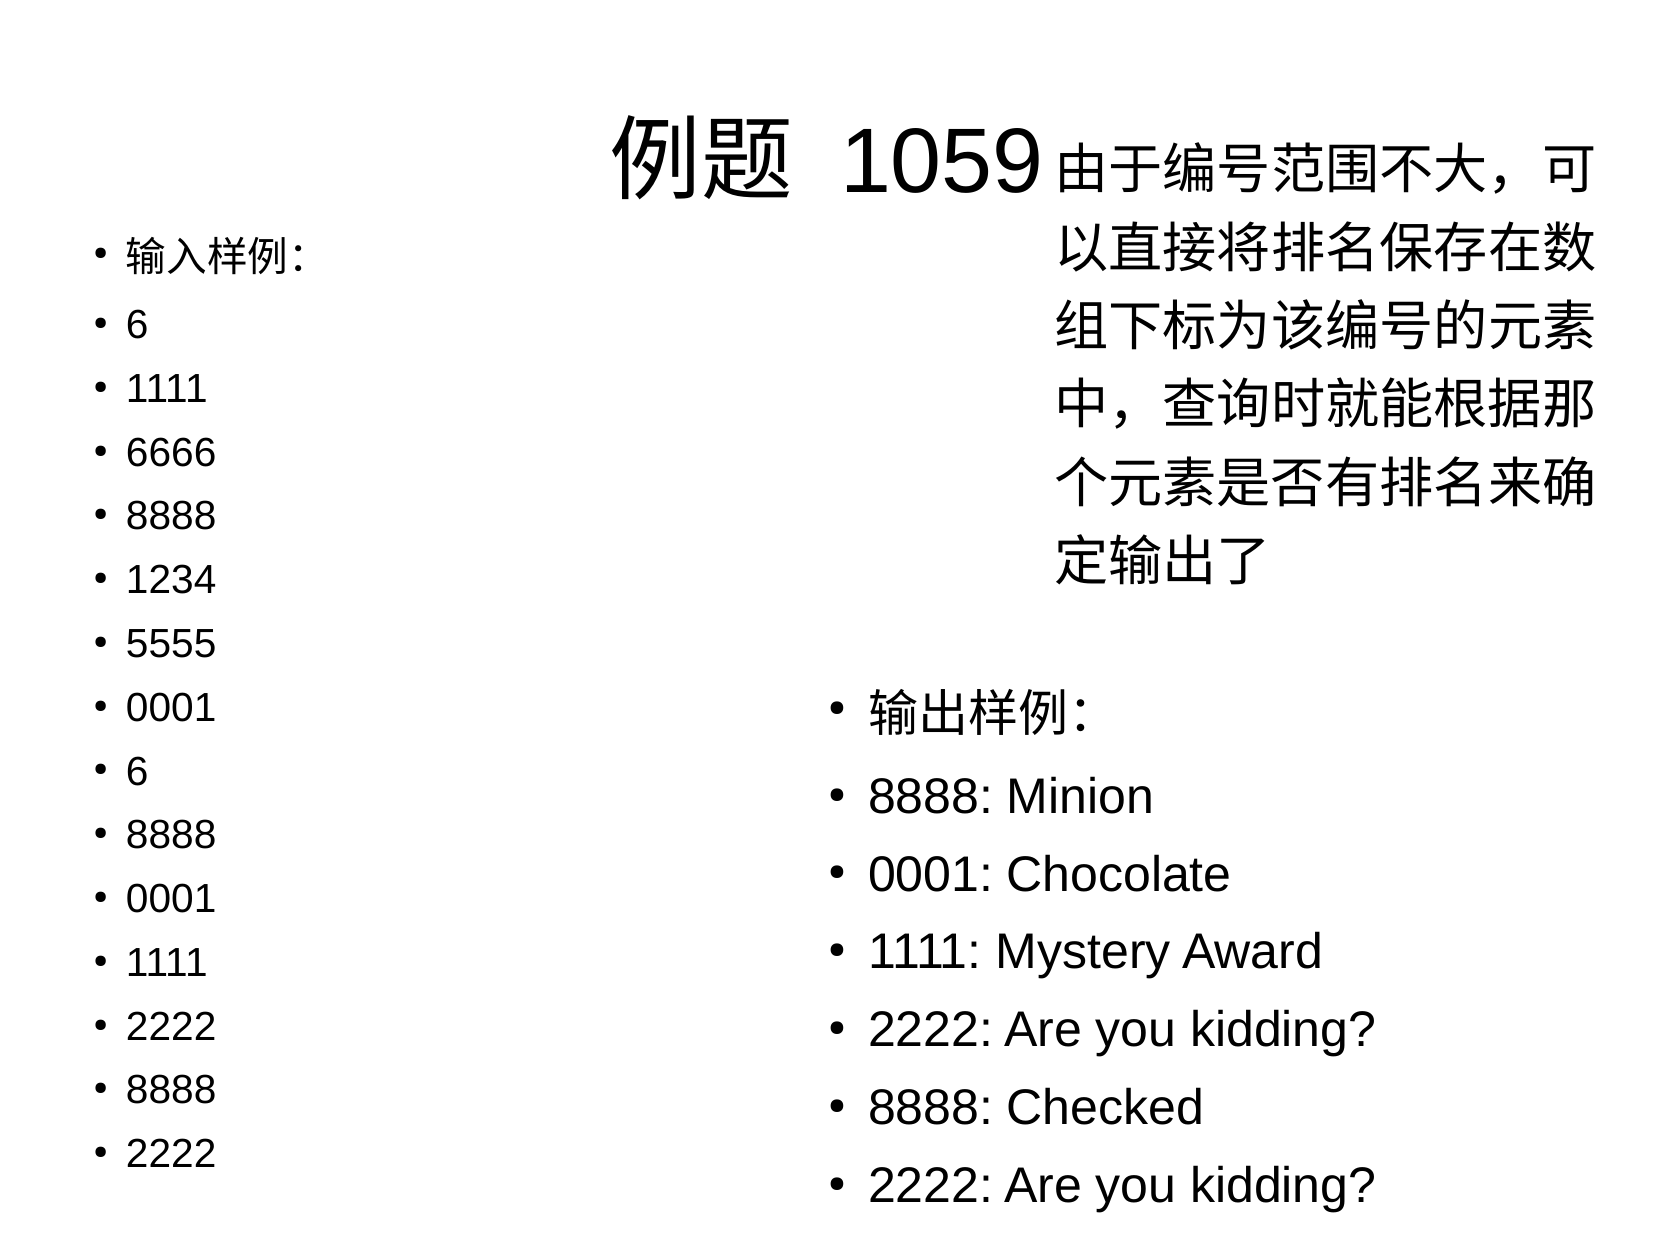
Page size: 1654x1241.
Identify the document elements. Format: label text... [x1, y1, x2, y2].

list 输出样例： 8888: Minion 0001: Chocolate 1111: Mystery Award 2222: Are you kidding? 8888: Checked 2222: Are you kidding? [814, 673, 1548, 1217]
list 输入样例： 6 1111 6666 8888 1234 5555 0001 6 8888 0001 1111 2222 8888 2222 [82, 224, 815, 1182]
title 例题 1059 [82, 49, 1571, 257]
text_box 由于编号范围不大，可以直接将排名保存在数组下标为该编号的元素中，查询时就能根据那个元素是否有排名来确定输出了 [1039, 118, 1614, 621]
